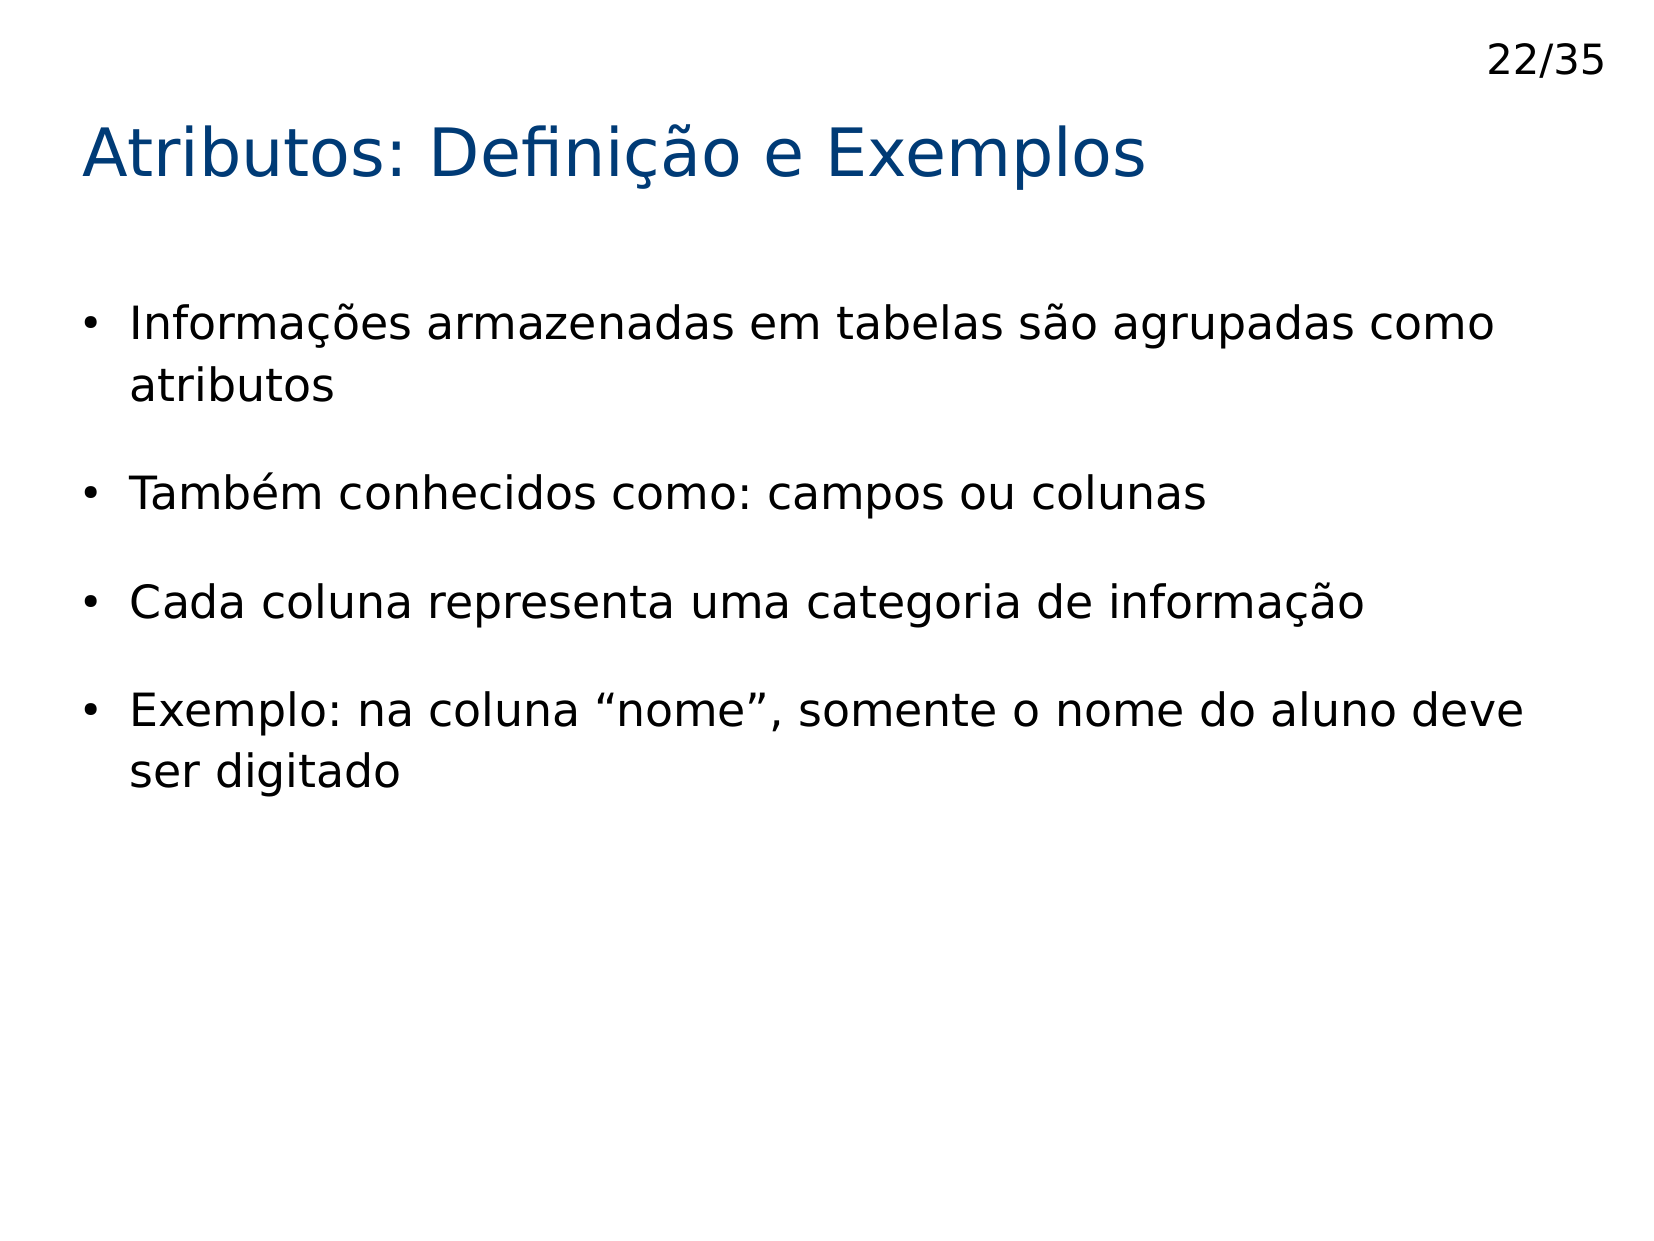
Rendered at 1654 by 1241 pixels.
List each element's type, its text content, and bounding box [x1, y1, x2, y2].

title Atributos: Definição e Exemplos [82, 82, 1571, 224]
list Informações armazenadas em tabelas são agrupadas como atributos Também conhecidos como: campos ou colunas Cada coluna representa uma categoria de informação Exemplo: na coluna “nome”, somente o nome do aluno deve ser digitado [82, 289, 1571, 1108]
